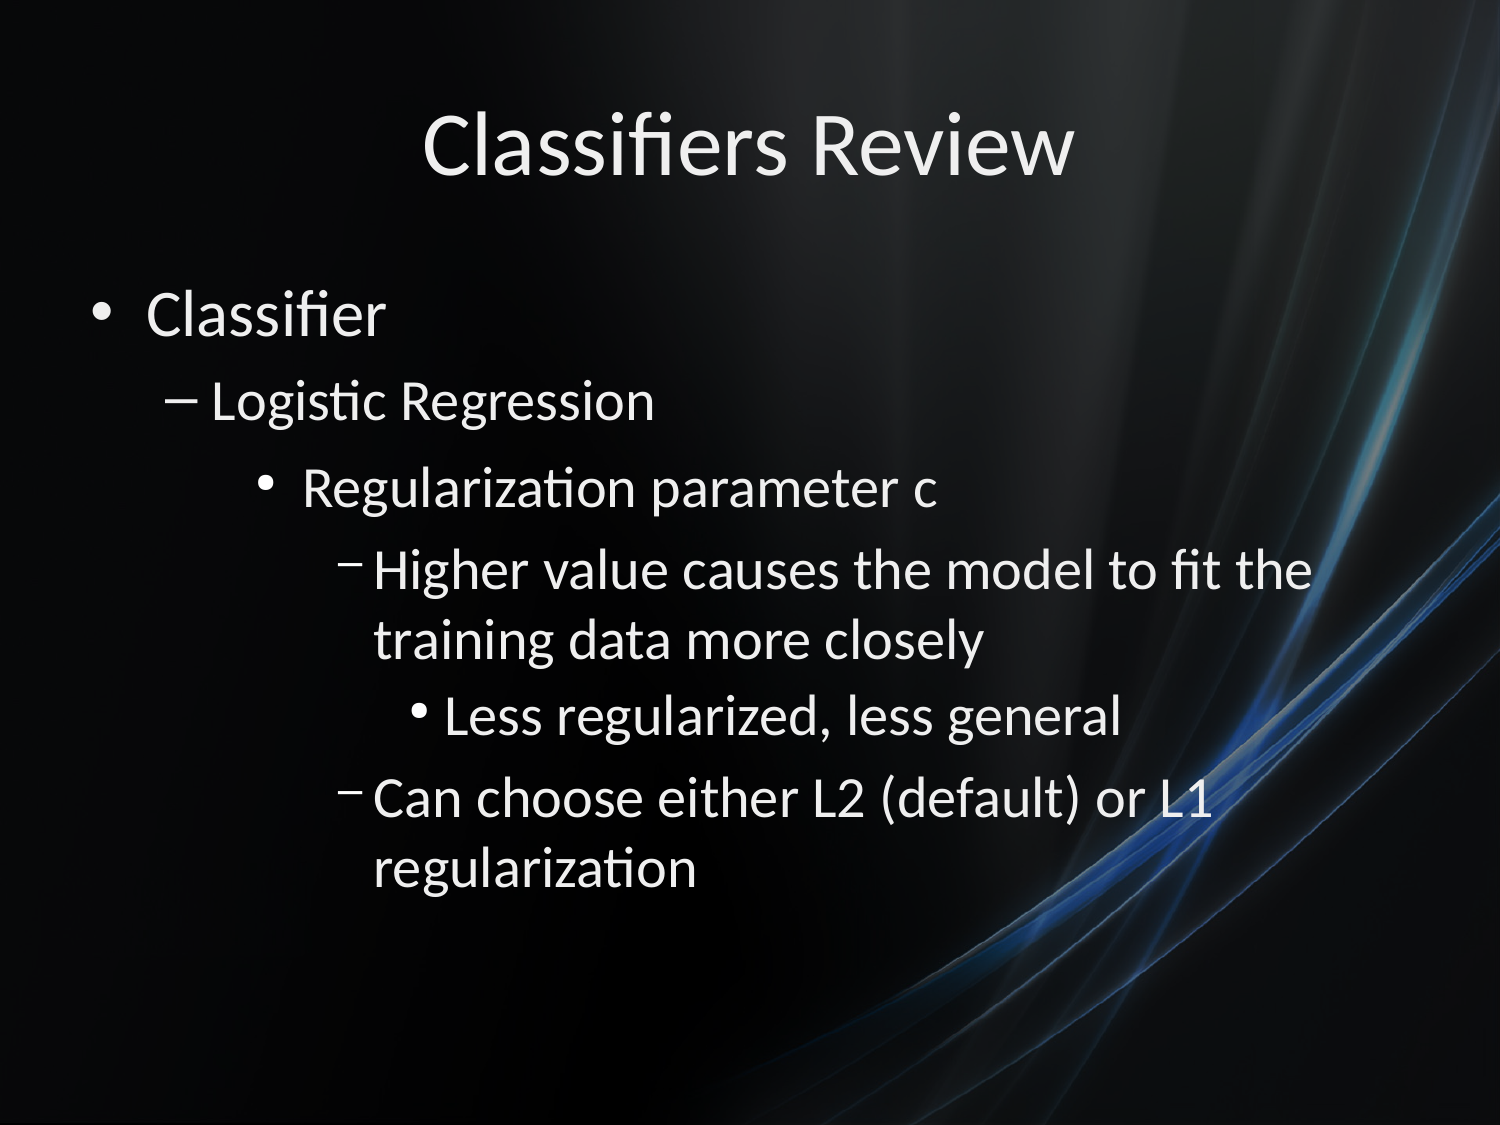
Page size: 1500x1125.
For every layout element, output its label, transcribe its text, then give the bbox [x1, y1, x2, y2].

picture [0, 0, 1500, 1125]
list Classifier Logistic Regression Regularization parameter c Higher value causes the model to fit the training data more closely Less regularized, less general Can choose either L2 (default) or L1 regularization [75, 262, 1425, 1005]
title Classifiers Review [75, 45, 1425, 233]
